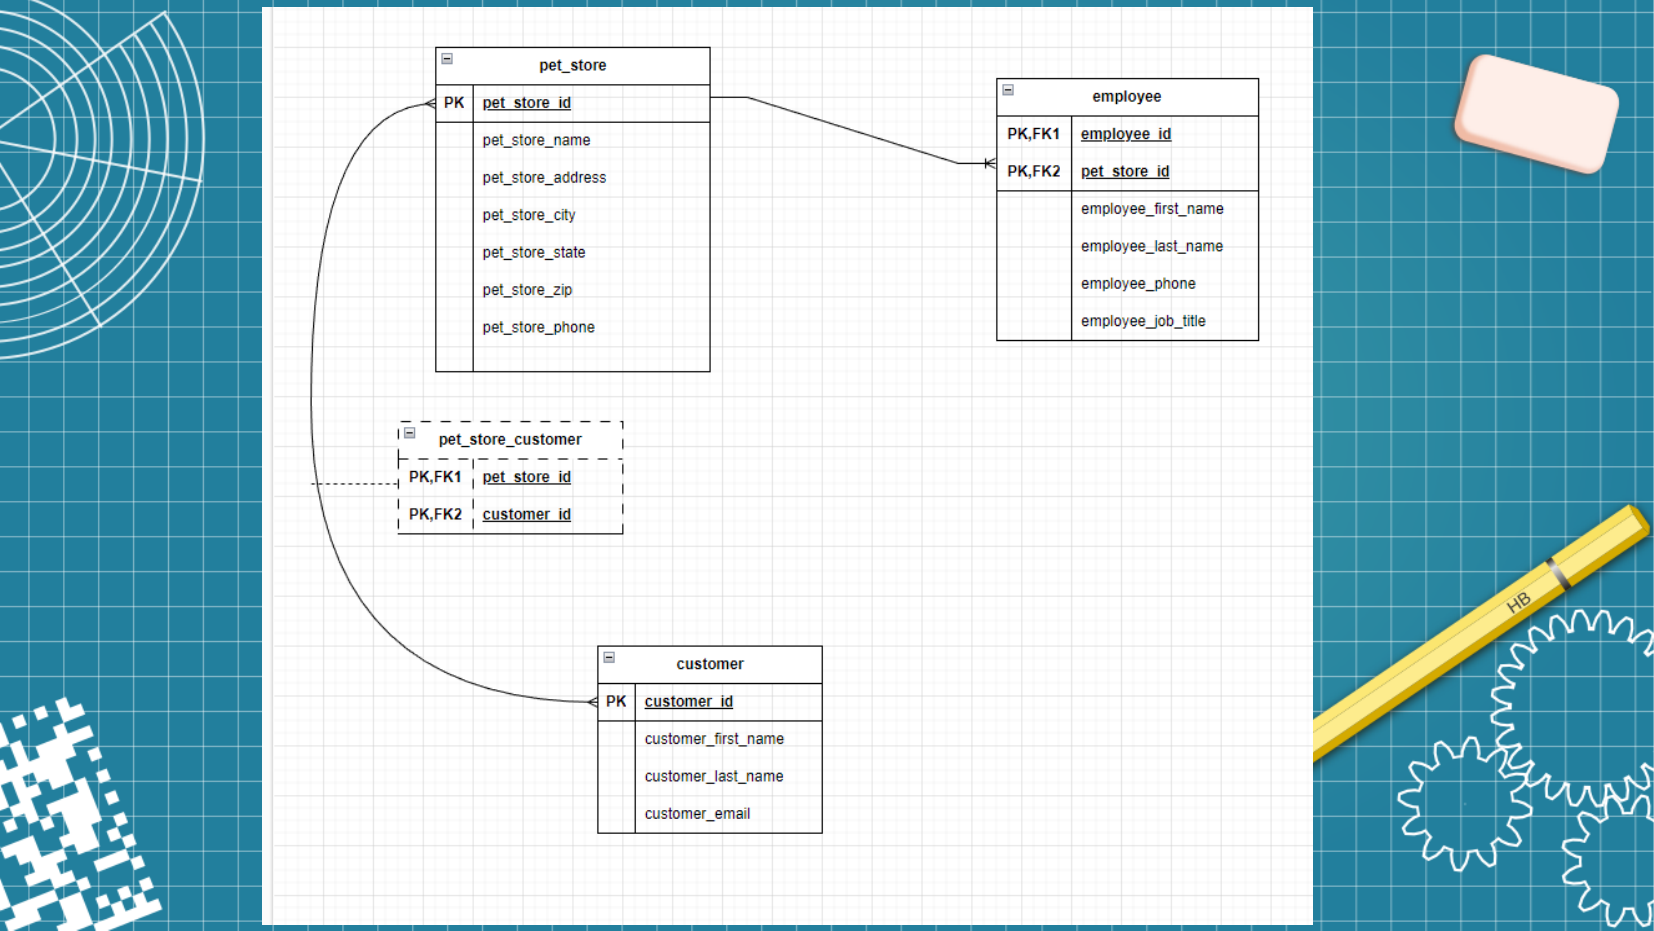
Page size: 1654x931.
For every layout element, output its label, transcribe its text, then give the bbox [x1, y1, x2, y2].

picture [0, 0, 1654, 931]
title and Entities [82, 132, 262, 346]
title and Entities [1313, 132, 1571, 346]
